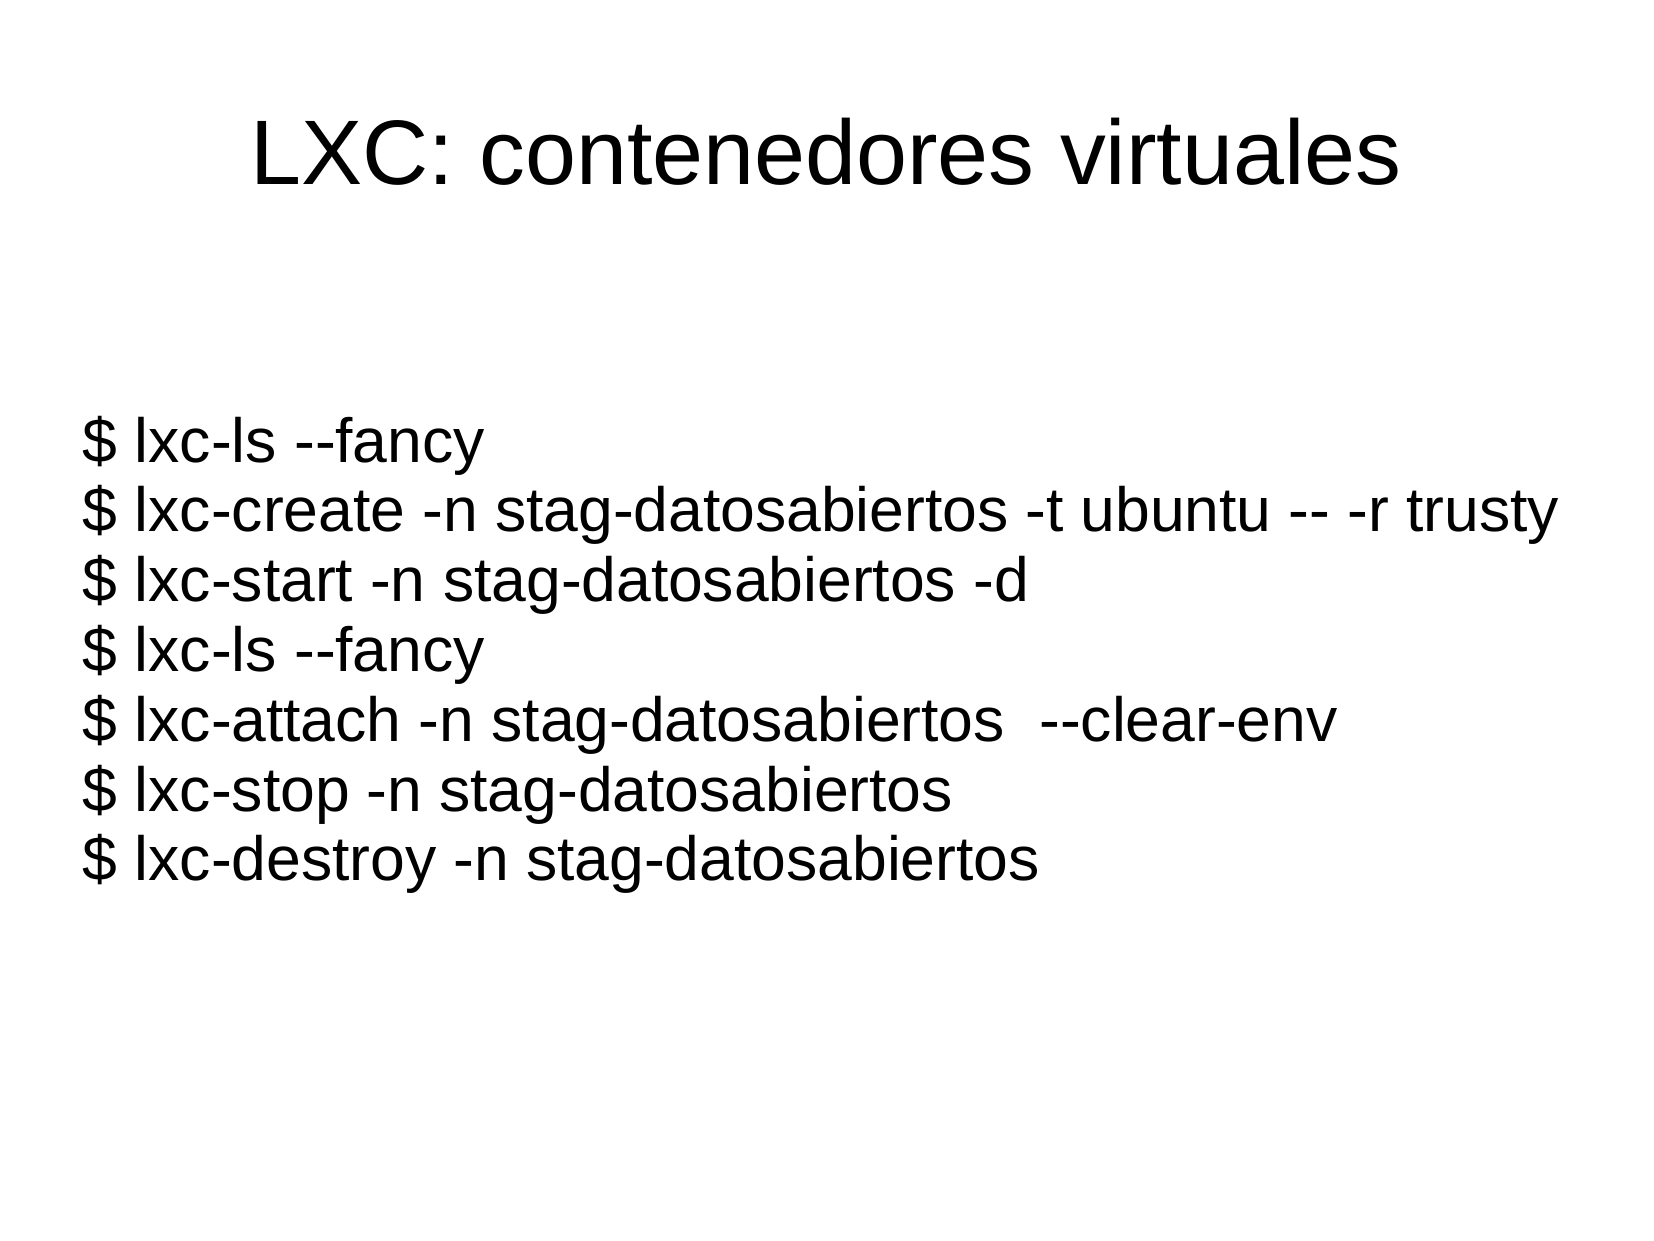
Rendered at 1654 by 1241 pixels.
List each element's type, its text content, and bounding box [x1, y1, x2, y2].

title LXC: contenedores virtuales [82, 49, 1571, 257]
subtitle $ lxc-ls --fancy $ lxc-create -n stag-datosabiertos -t ubuntu -- -r trusty $ lxc-start -n stag-datosabiertos -d $ lxc-ls --fancy $ lxc-attach -n stag-datosabiertos --clear-env $ lxc-stop -n stag-datosabiertos $ lxc-destroy -n stag-datosabiertos [82, 290, 1571, 1010]
